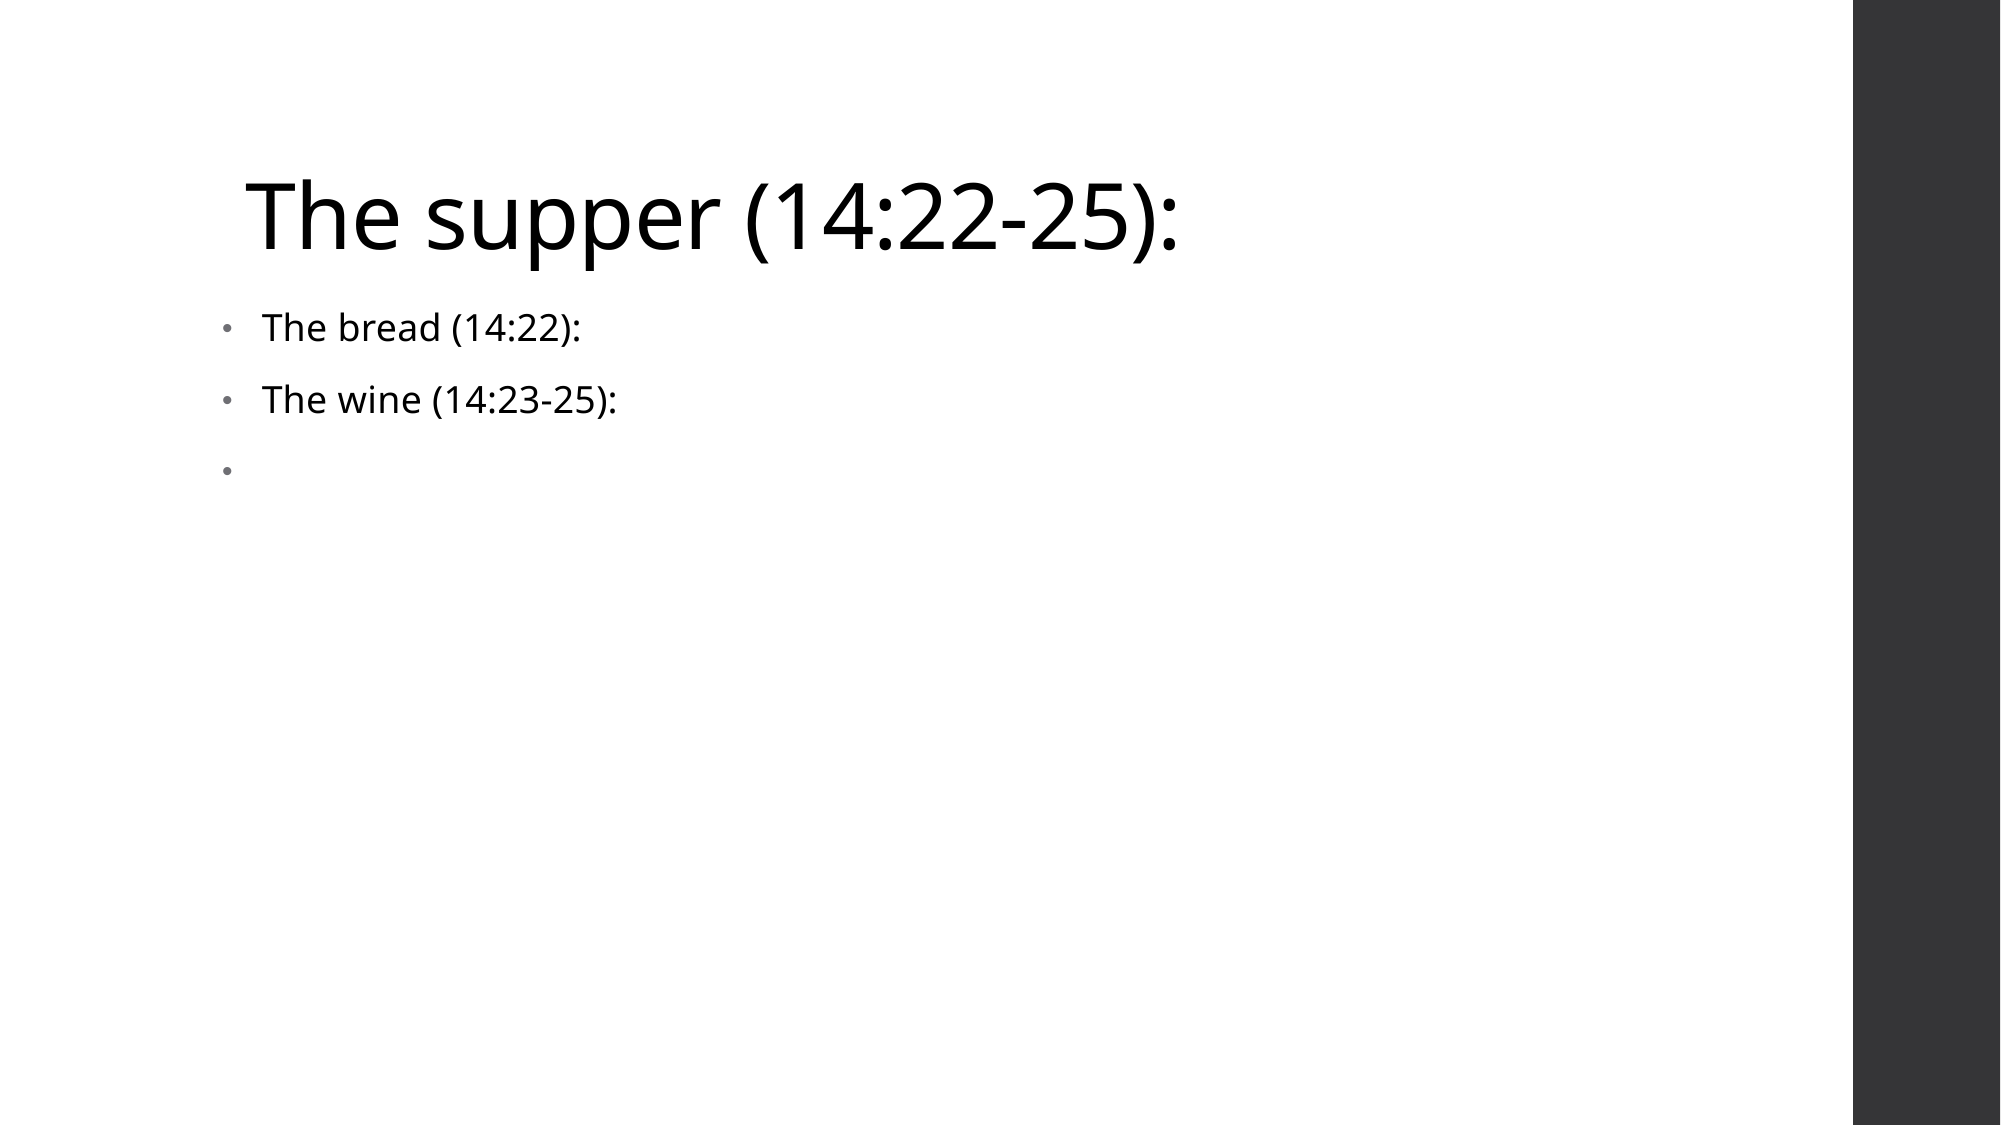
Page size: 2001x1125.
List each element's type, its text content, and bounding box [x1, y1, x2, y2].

title The supper (14:22-25): [206, 60, 1797, 278]
list The bread (14:22): The wine (14:23-25): [206, 299, 1617, 1014]
